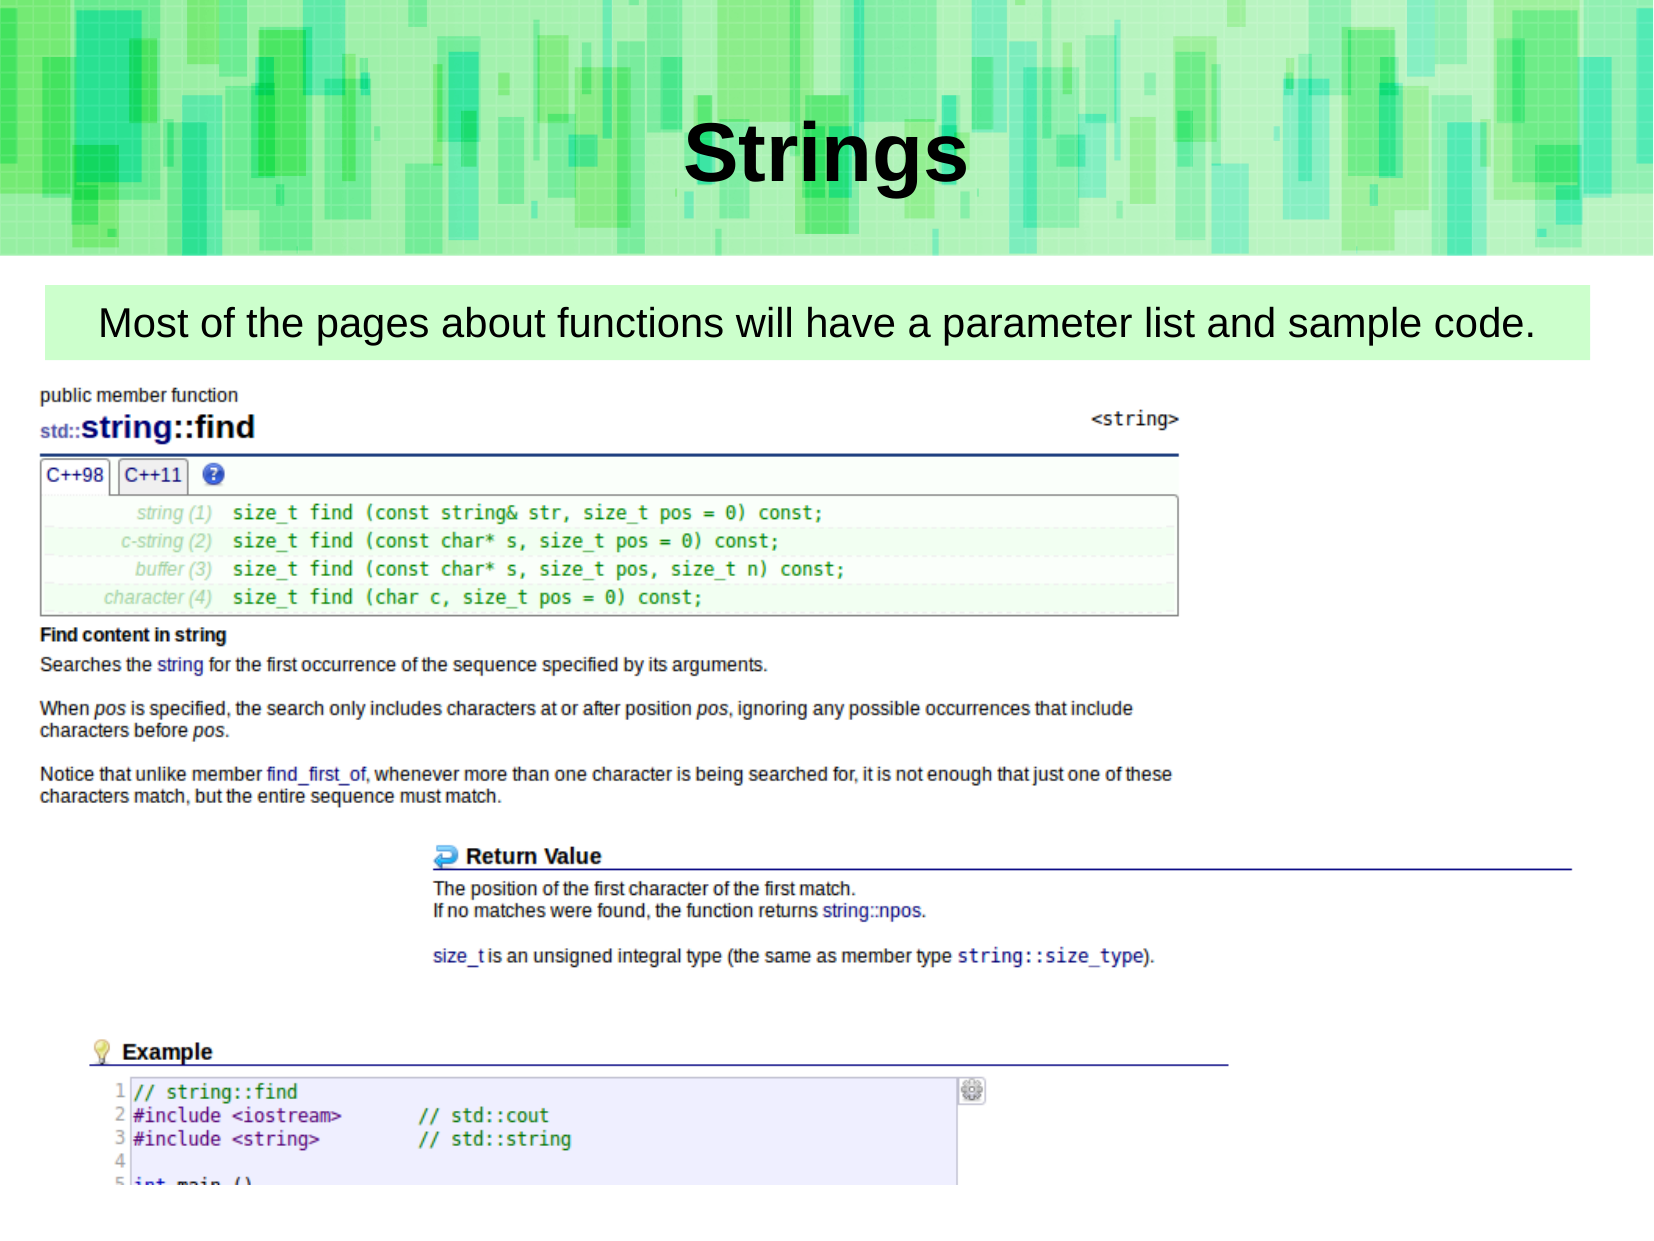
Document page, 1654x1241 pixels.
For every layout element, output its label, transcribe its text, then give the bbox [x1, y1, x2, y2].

text_box Most of the pages about functions will have a parameter list and sample code. [45, 285, 1591, 361]
title Strings [82, 49, 1571, 257]
picture [0, 0, 1654, 1241]
